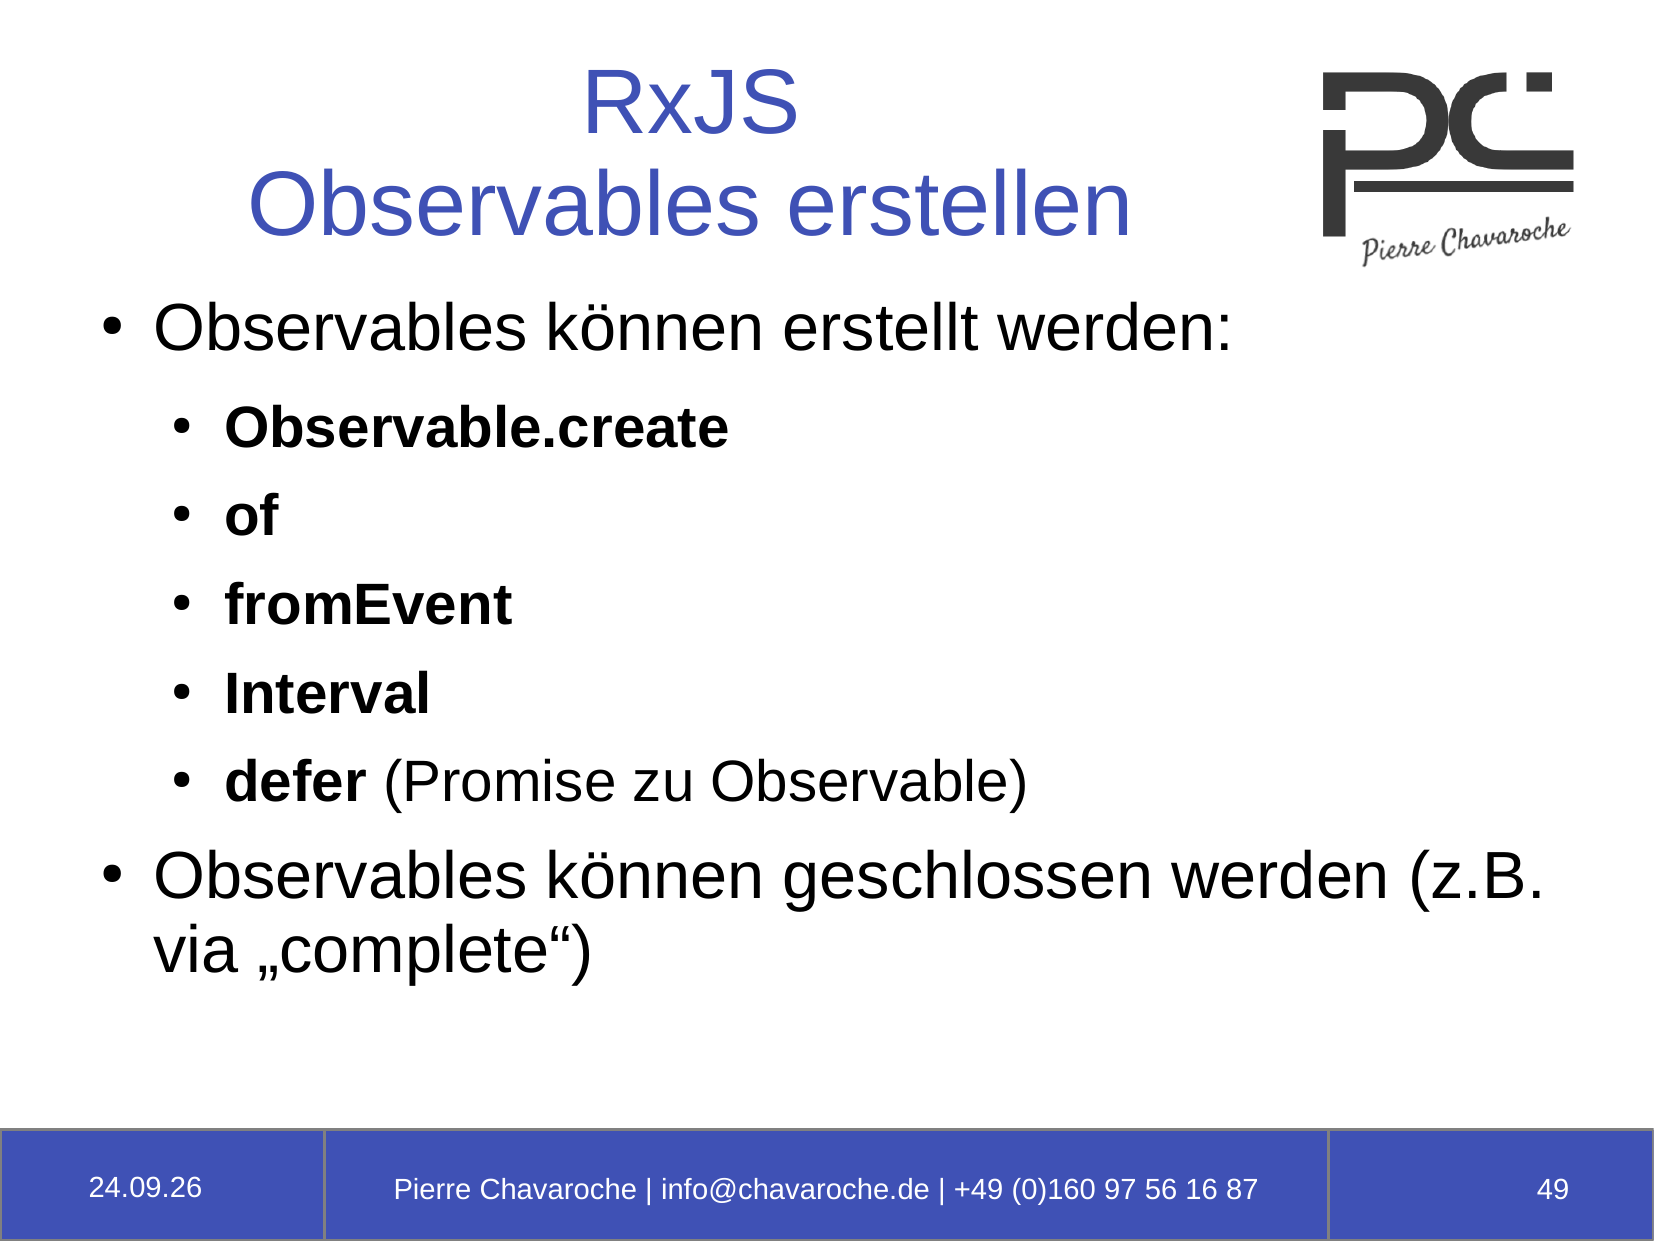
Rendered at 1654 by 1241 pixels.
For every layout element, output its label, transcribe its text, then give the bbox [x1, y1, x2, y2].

title RxJS Observables erstellen [82, 49, 1300, 257]
list Observables können erstellt werden: Observable.create of fromEvent Interval defer (Promise zu Observable) Observables können geschlossen werden (z.B. via „complete“) [82, 290, 1571, 1109]
picture [1307, 29, 1589, 311]
